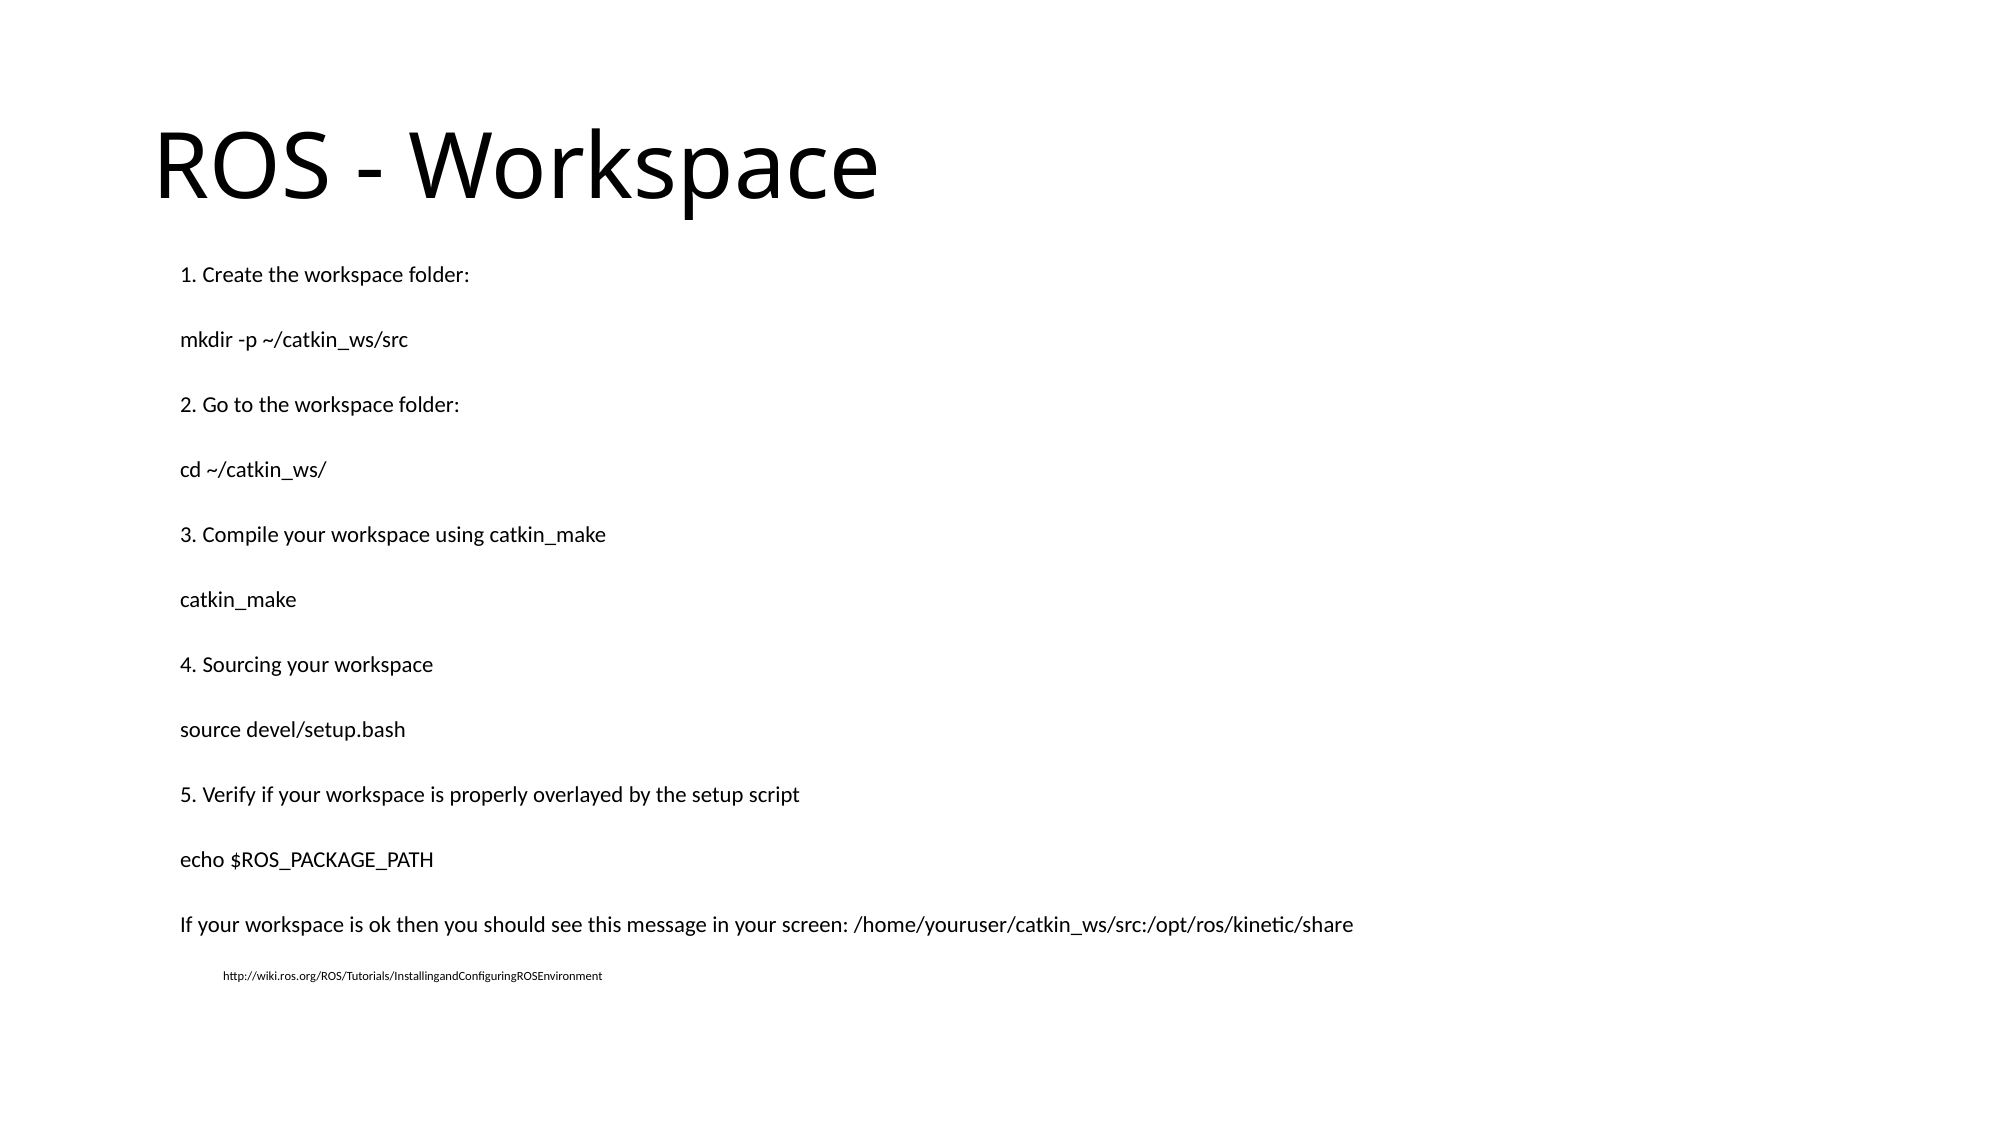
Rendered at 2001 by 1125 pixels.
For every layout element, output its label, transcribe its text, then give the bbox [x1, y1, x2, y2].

list 1. Create the workspace folder: mkdir -p ~/catkin_ws/src 2. Go to the workspace folder: cd ~/catkin_ws/ 3. Compile your workspace using catkin_make catkin_make 4. Sourcing your workspace source devel/setup.bash 5. Verify if your workspace is properly overlayed by the setup script echo $ROS_PACKAGE_PATH If your workspace is ok then you should see this message in your screen: /home/youruser/catkin_ws/src:/opt/ros/kinetic/share [165, 254, 1891, 961]
text_box http://wiki.ros.org/ROS/Tutorials/InstallingandConfiguringROSEnvironment [208, 960, 618, 990]
title ROS - Workspace [137, 59, 1863, 278]
